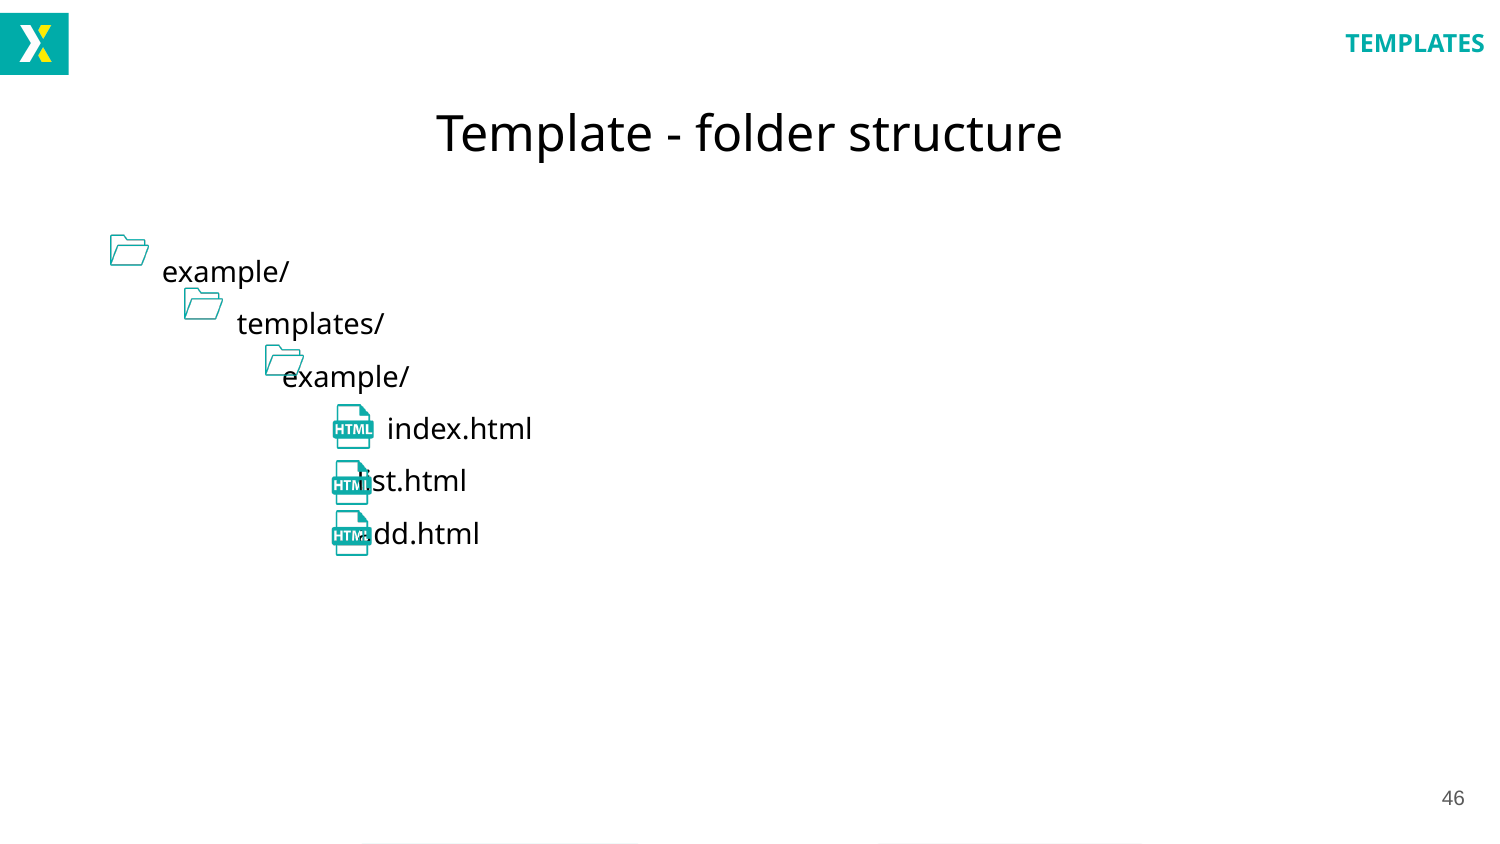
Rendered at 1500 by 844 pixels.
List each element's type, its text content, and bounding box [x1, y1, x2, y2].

picture [17, 25, 54, 62]
picture [329, 510, 374, 556]
text_box Template - folder structure [115, 86, 1385, 181]
picture [184, 284, 223, 323]
picture [110, 231, 149, 269]
picture [330, 404, 376, 449]
slide_number <number> [1389, 764, 1480, 830]
picture [265, 341, 304, 379]
picture [329, 460, 374, 505]
text_box example/ templates/ example/ index.html list.html add.html [71, 220, 1367, 664]
